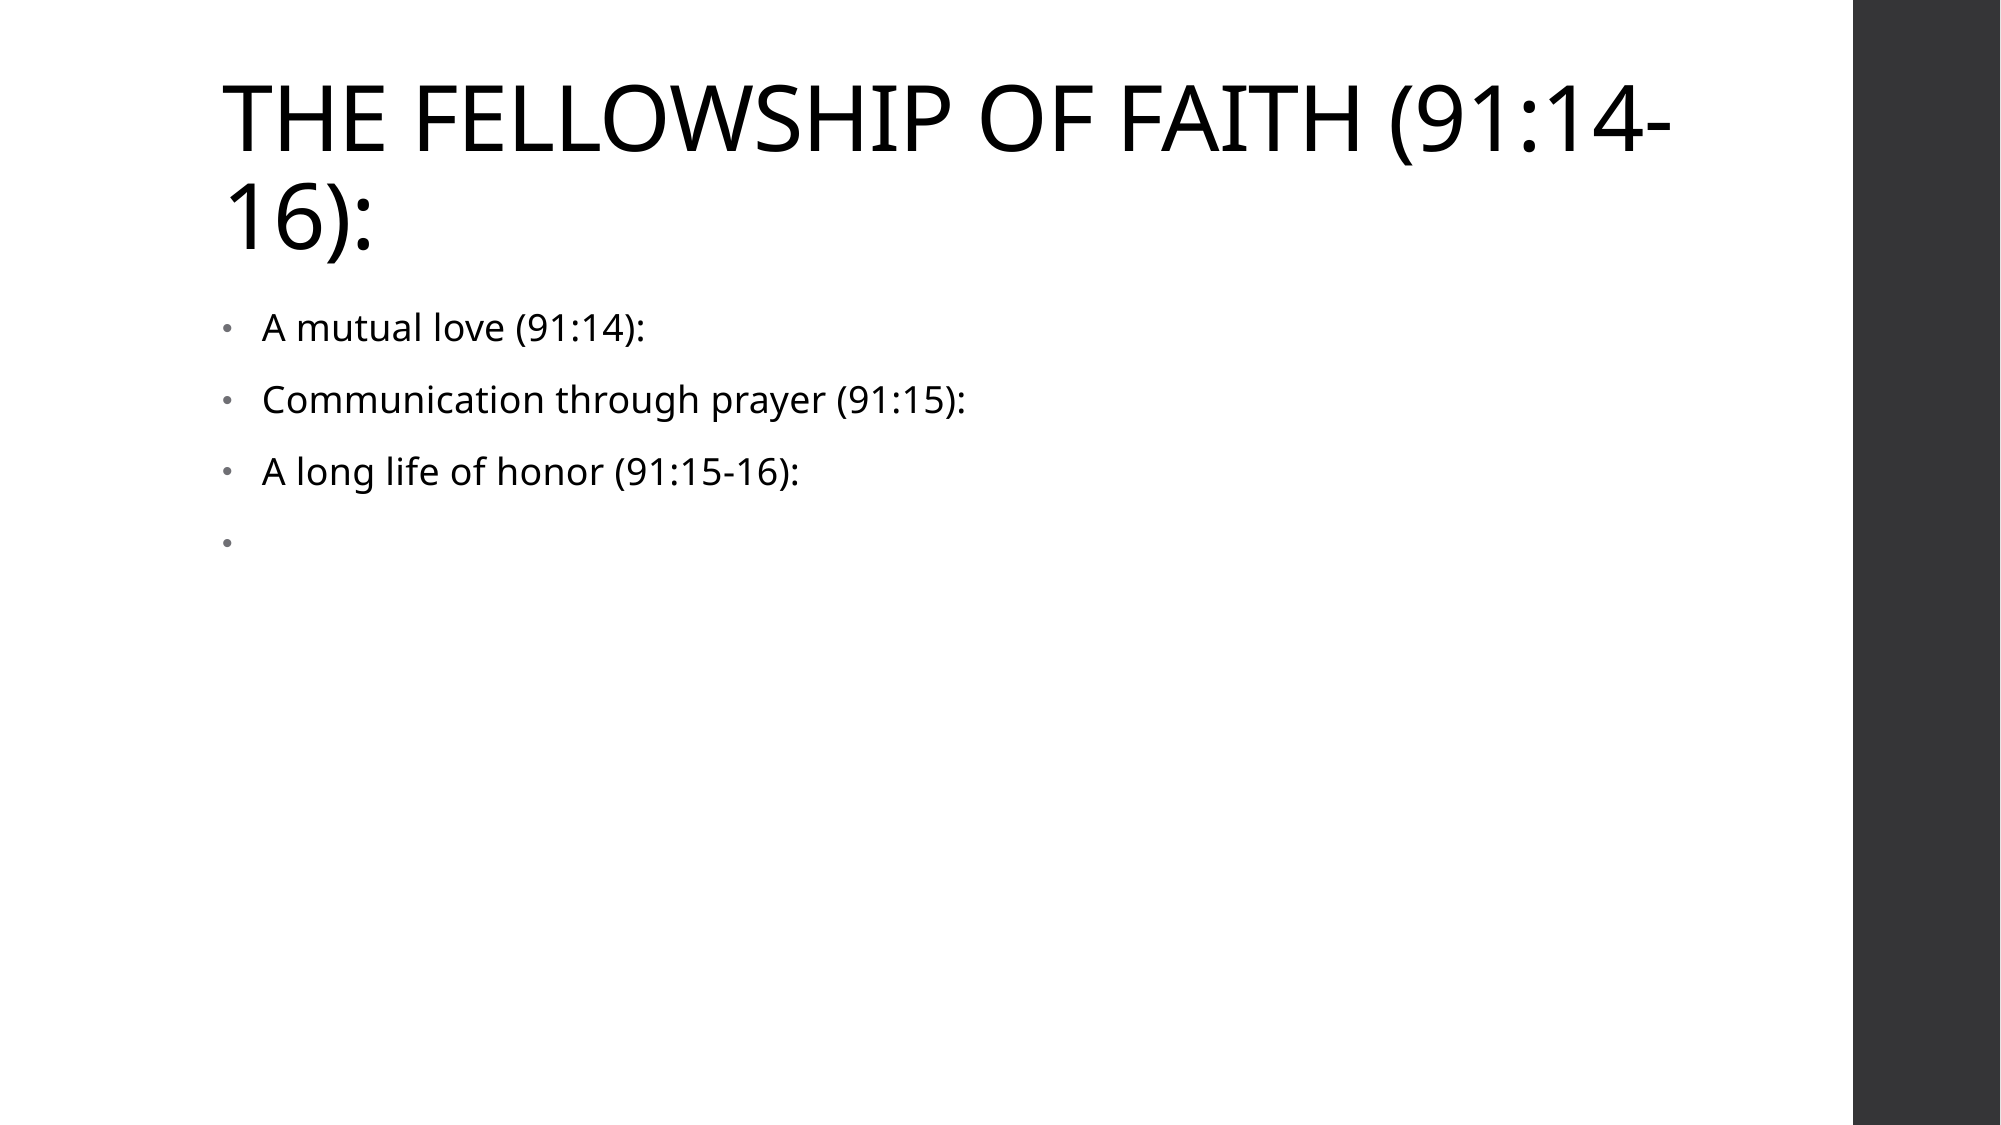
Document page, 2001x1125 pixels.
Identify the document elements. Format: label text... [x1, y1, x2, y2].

title THE FELLOWSHIP OF FAITH (91:14-16): [206, 60, 1797, 278]
list A mutual love (91:14): Communication through prayer (91:15): A long life of honor (91:15-16): [206, 299, 1617, 1014]
